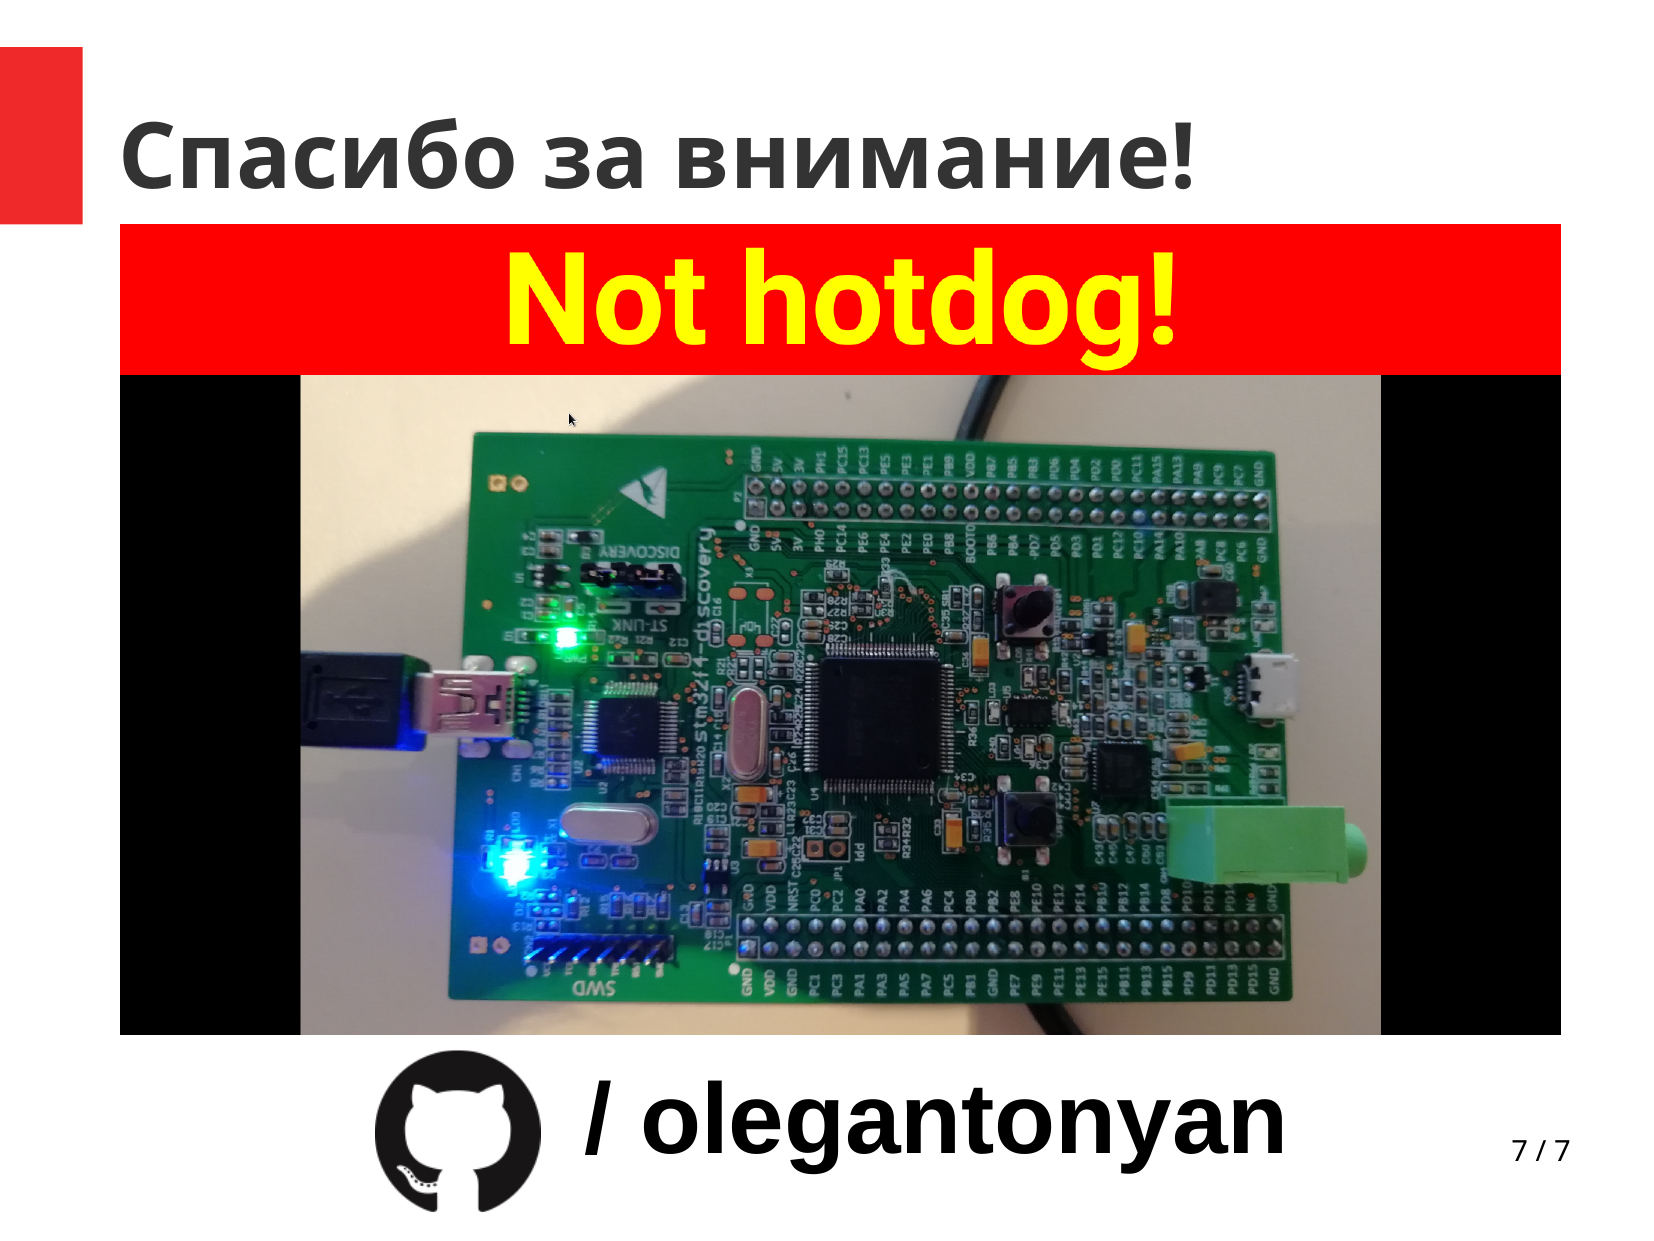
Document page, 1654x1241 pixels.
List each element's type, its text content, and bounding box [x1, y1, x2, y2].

picture [375, 1049, 541, 1216]
title Спасибо за внимание! [118, 49, 1571, 257]
text_box / olegantonyan [570, 1056, 1306, 1183]
picture [120, 224, 1561, 1036]
